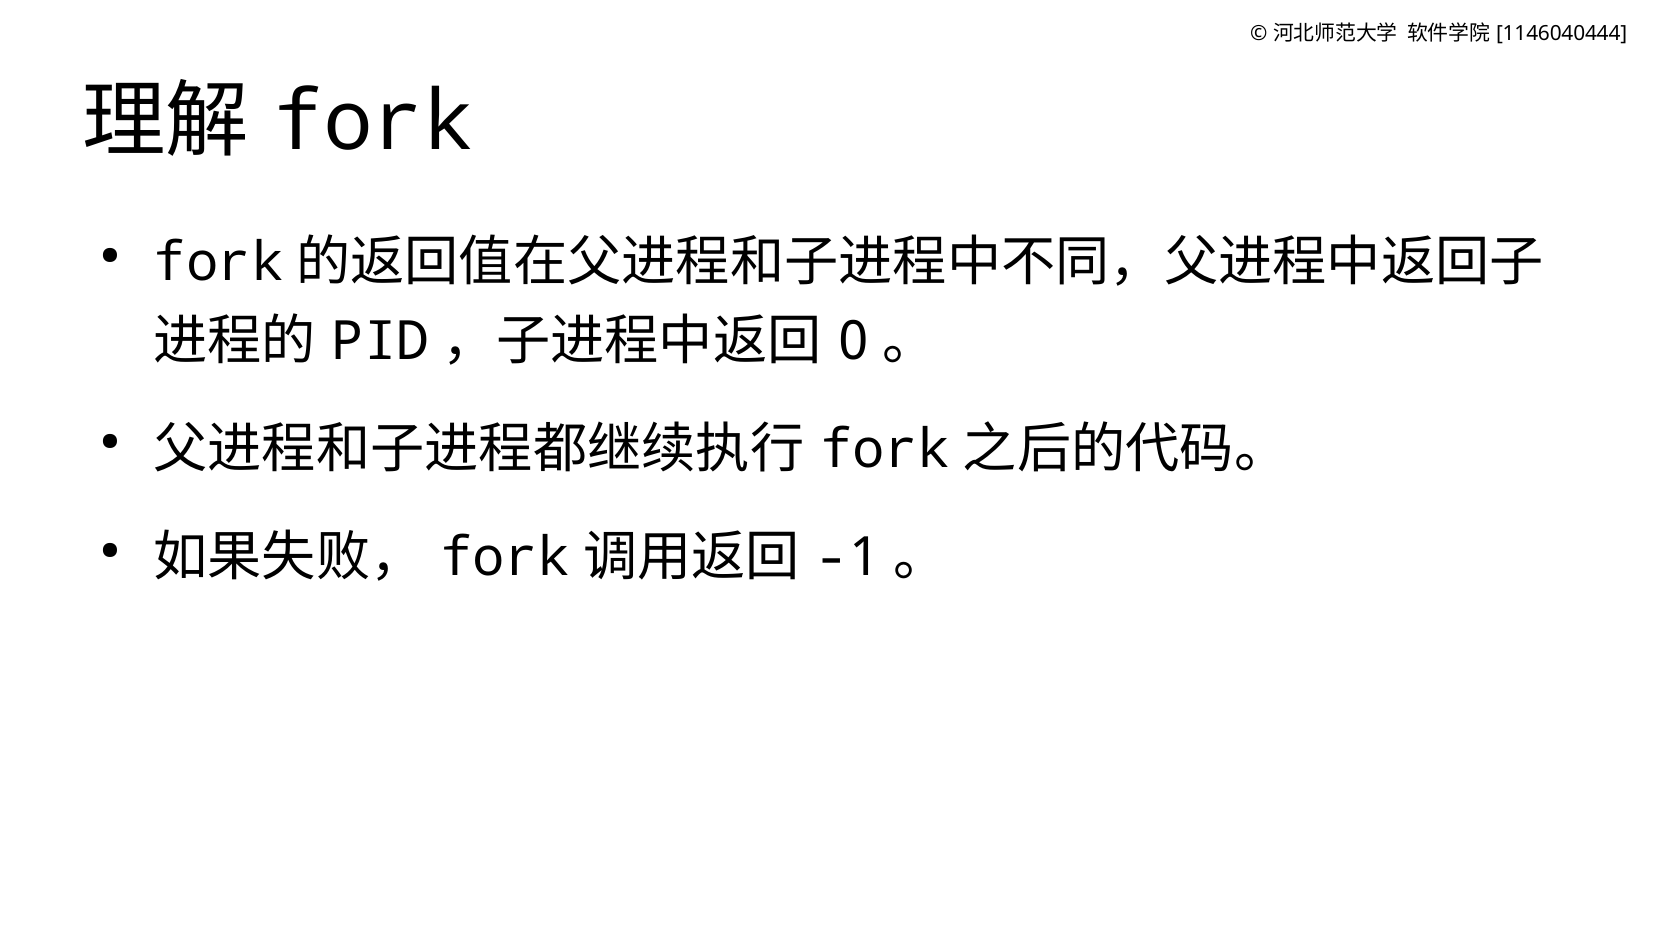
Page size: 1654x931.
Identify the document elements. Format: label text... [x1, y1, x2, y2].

title 理解fork [82, 37, 1571, 189]
list fork的返回值在父进程和子进程中不同，父进程中返回子进程的PID，子进程中返回0。 父进程和子进程都继续执行fork之后的代码。 如果失败，fork调用返回-1。 [82, 217, 1571, 815]
